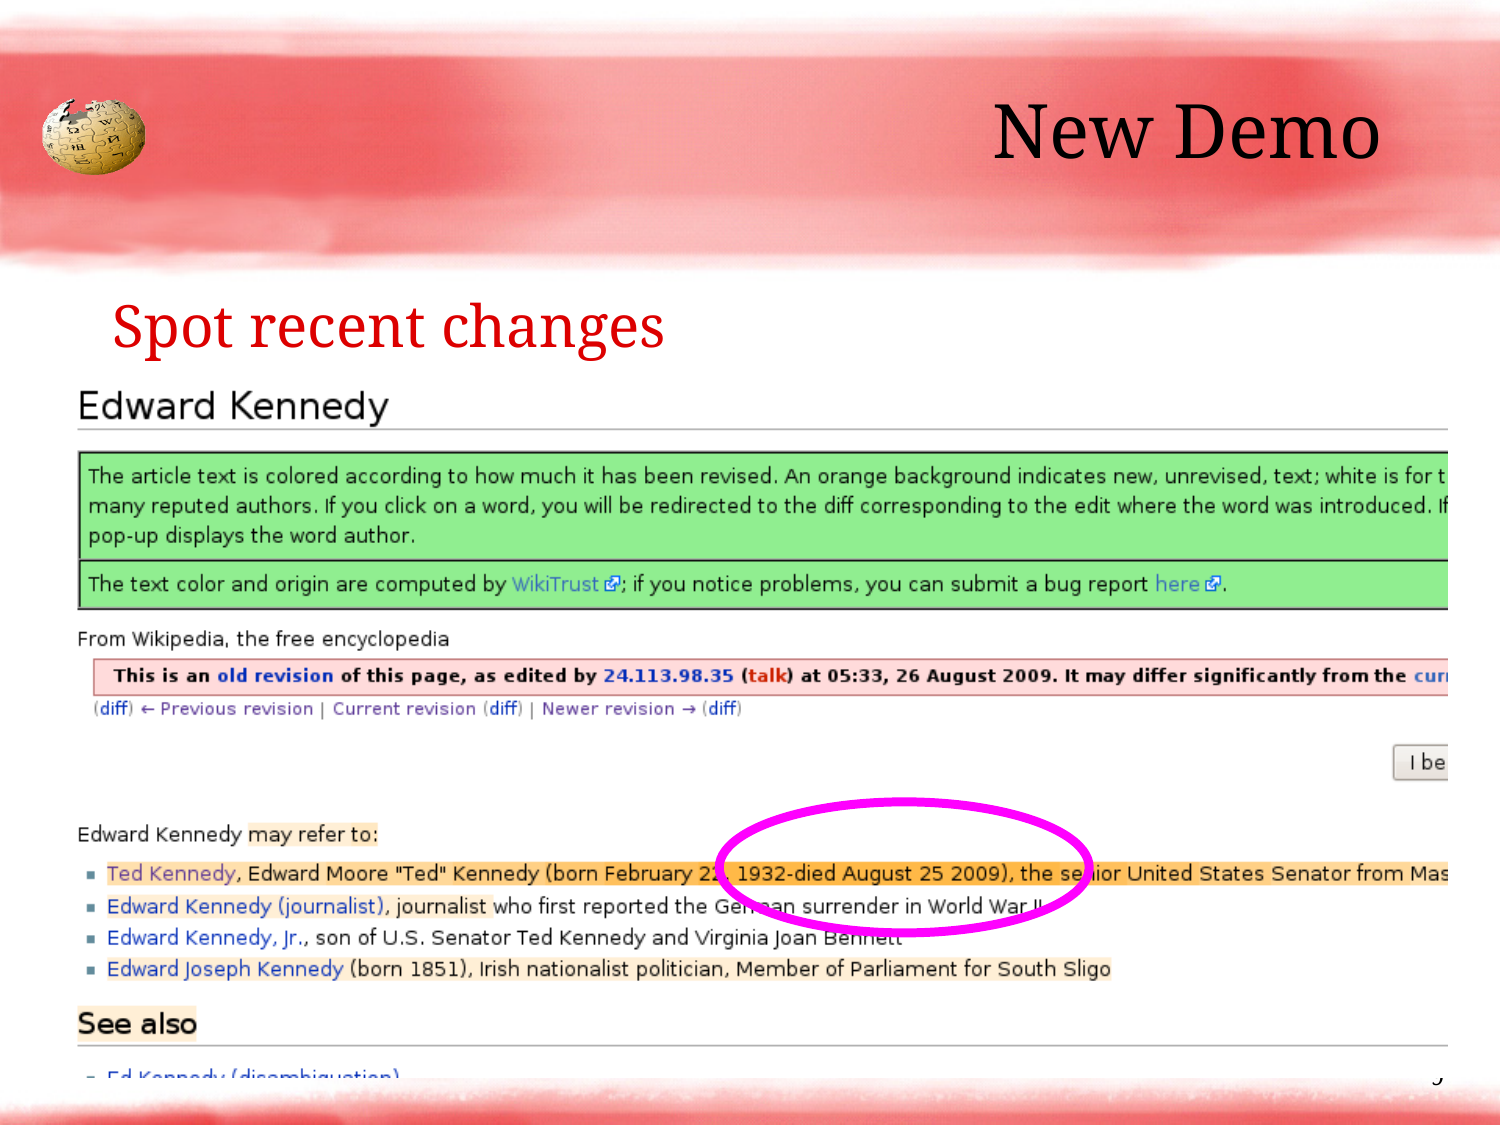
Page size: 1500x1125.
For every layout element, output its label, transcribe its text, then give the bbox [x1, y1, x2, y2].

picture [0, 0, 1500, 1125]
title New Demo [112, 44, 1383, 214]
list Spot recent changes [112, 287, 1383, 1046]
